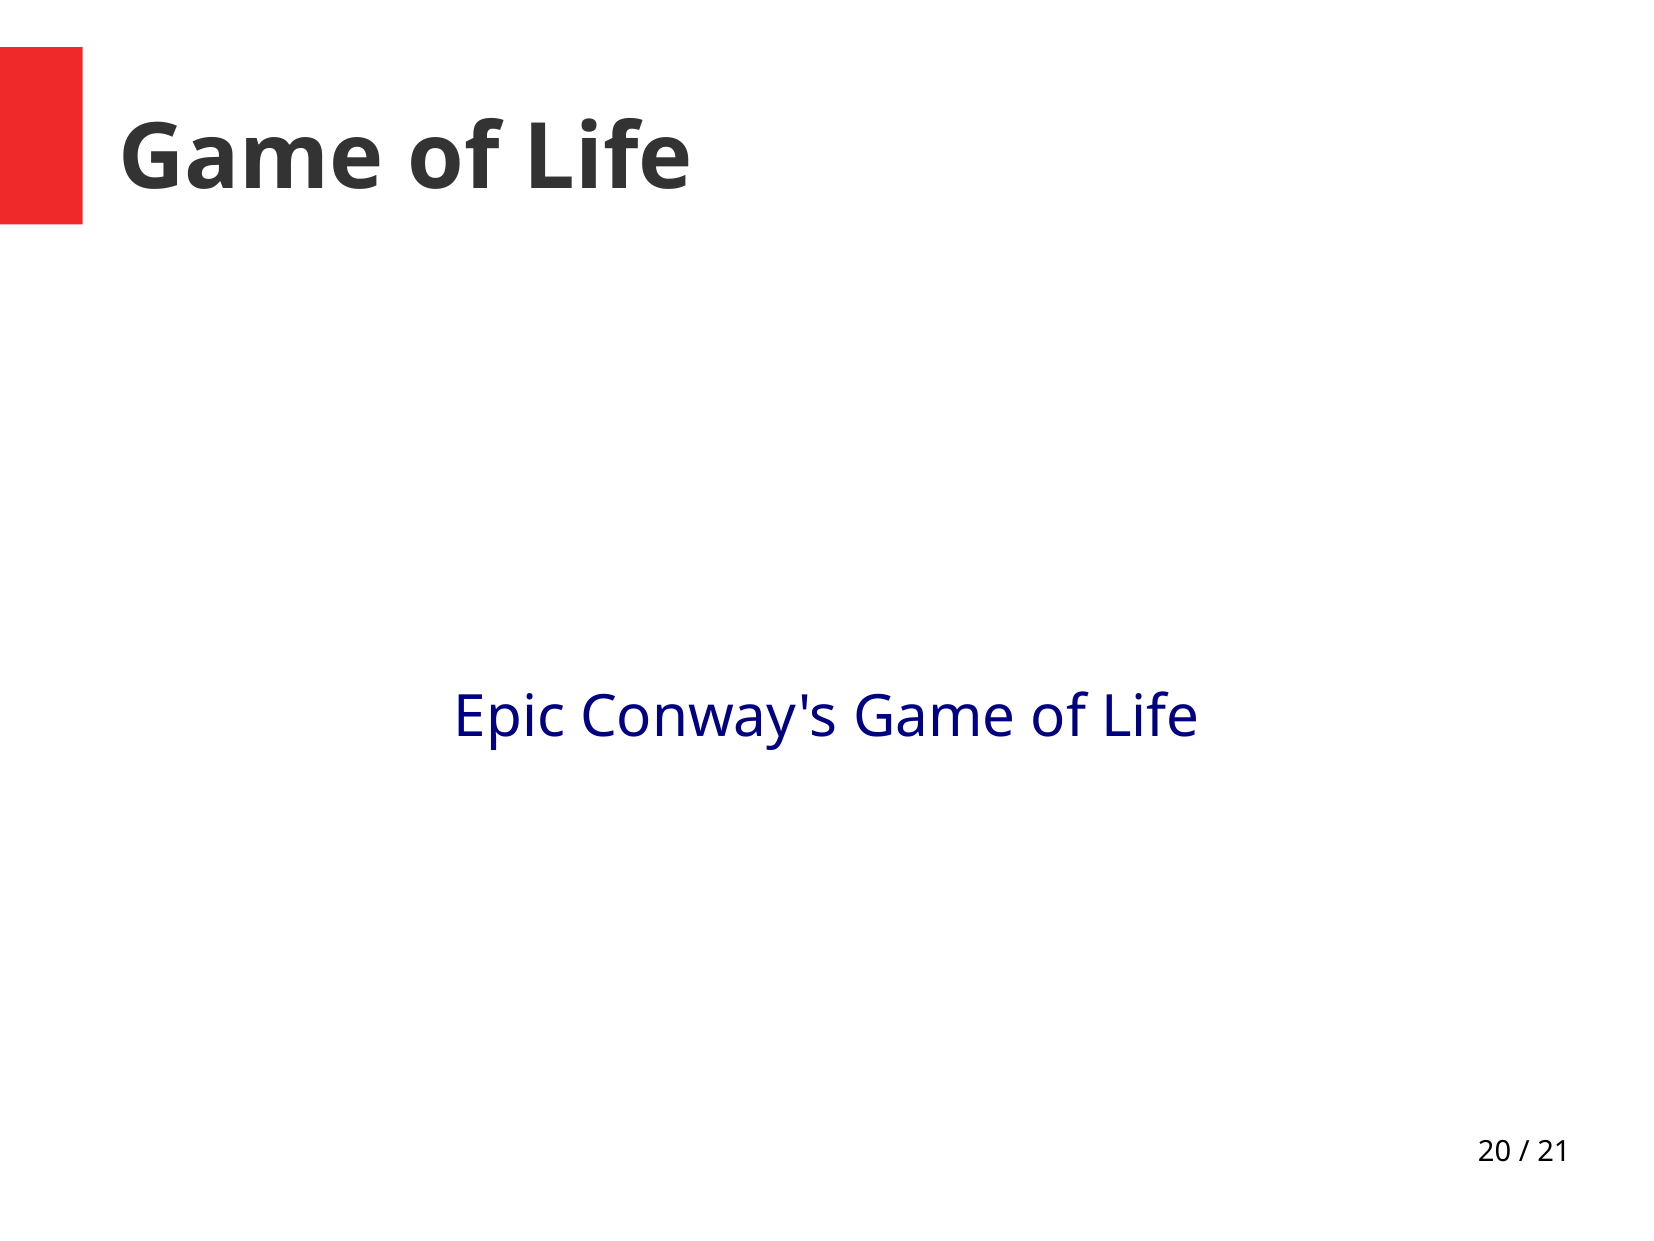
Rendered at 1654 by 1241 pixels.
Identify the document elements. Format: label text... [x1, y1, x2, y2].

title Game of Life [118, 49, 1571, 257]
list Epic Conway's Game of Life [118, 354, 1536, 1074]
